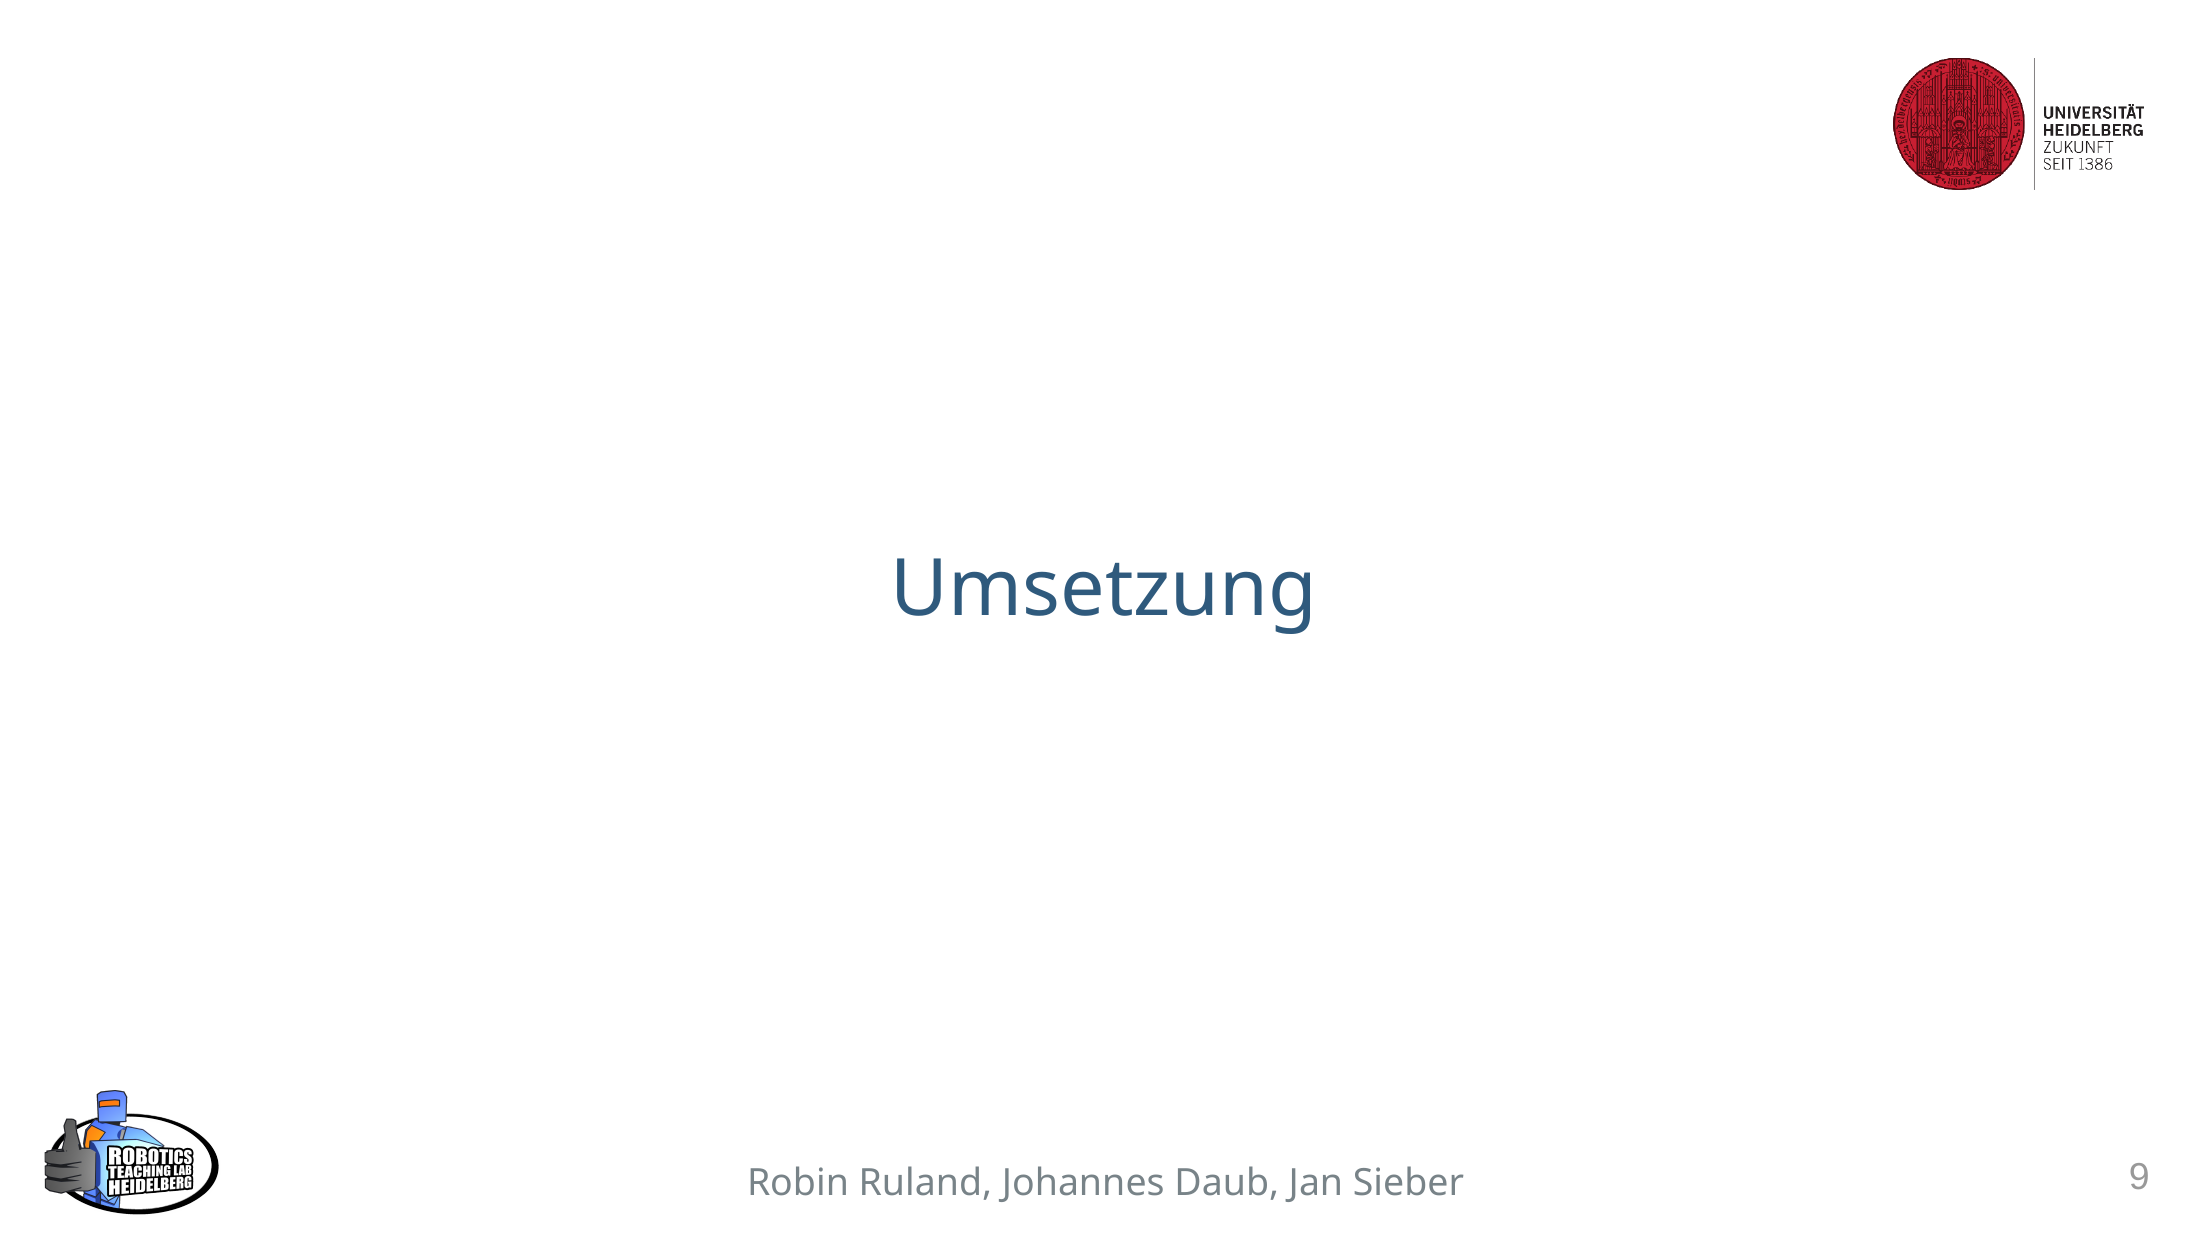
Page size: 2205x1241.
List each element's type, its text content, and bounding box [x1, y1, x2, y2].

subtitle Umsetzung [70, 70, 2138, 1099]
picture [44, 1090, 222, 1221]
picture [1893, 58, 2144, 190]
